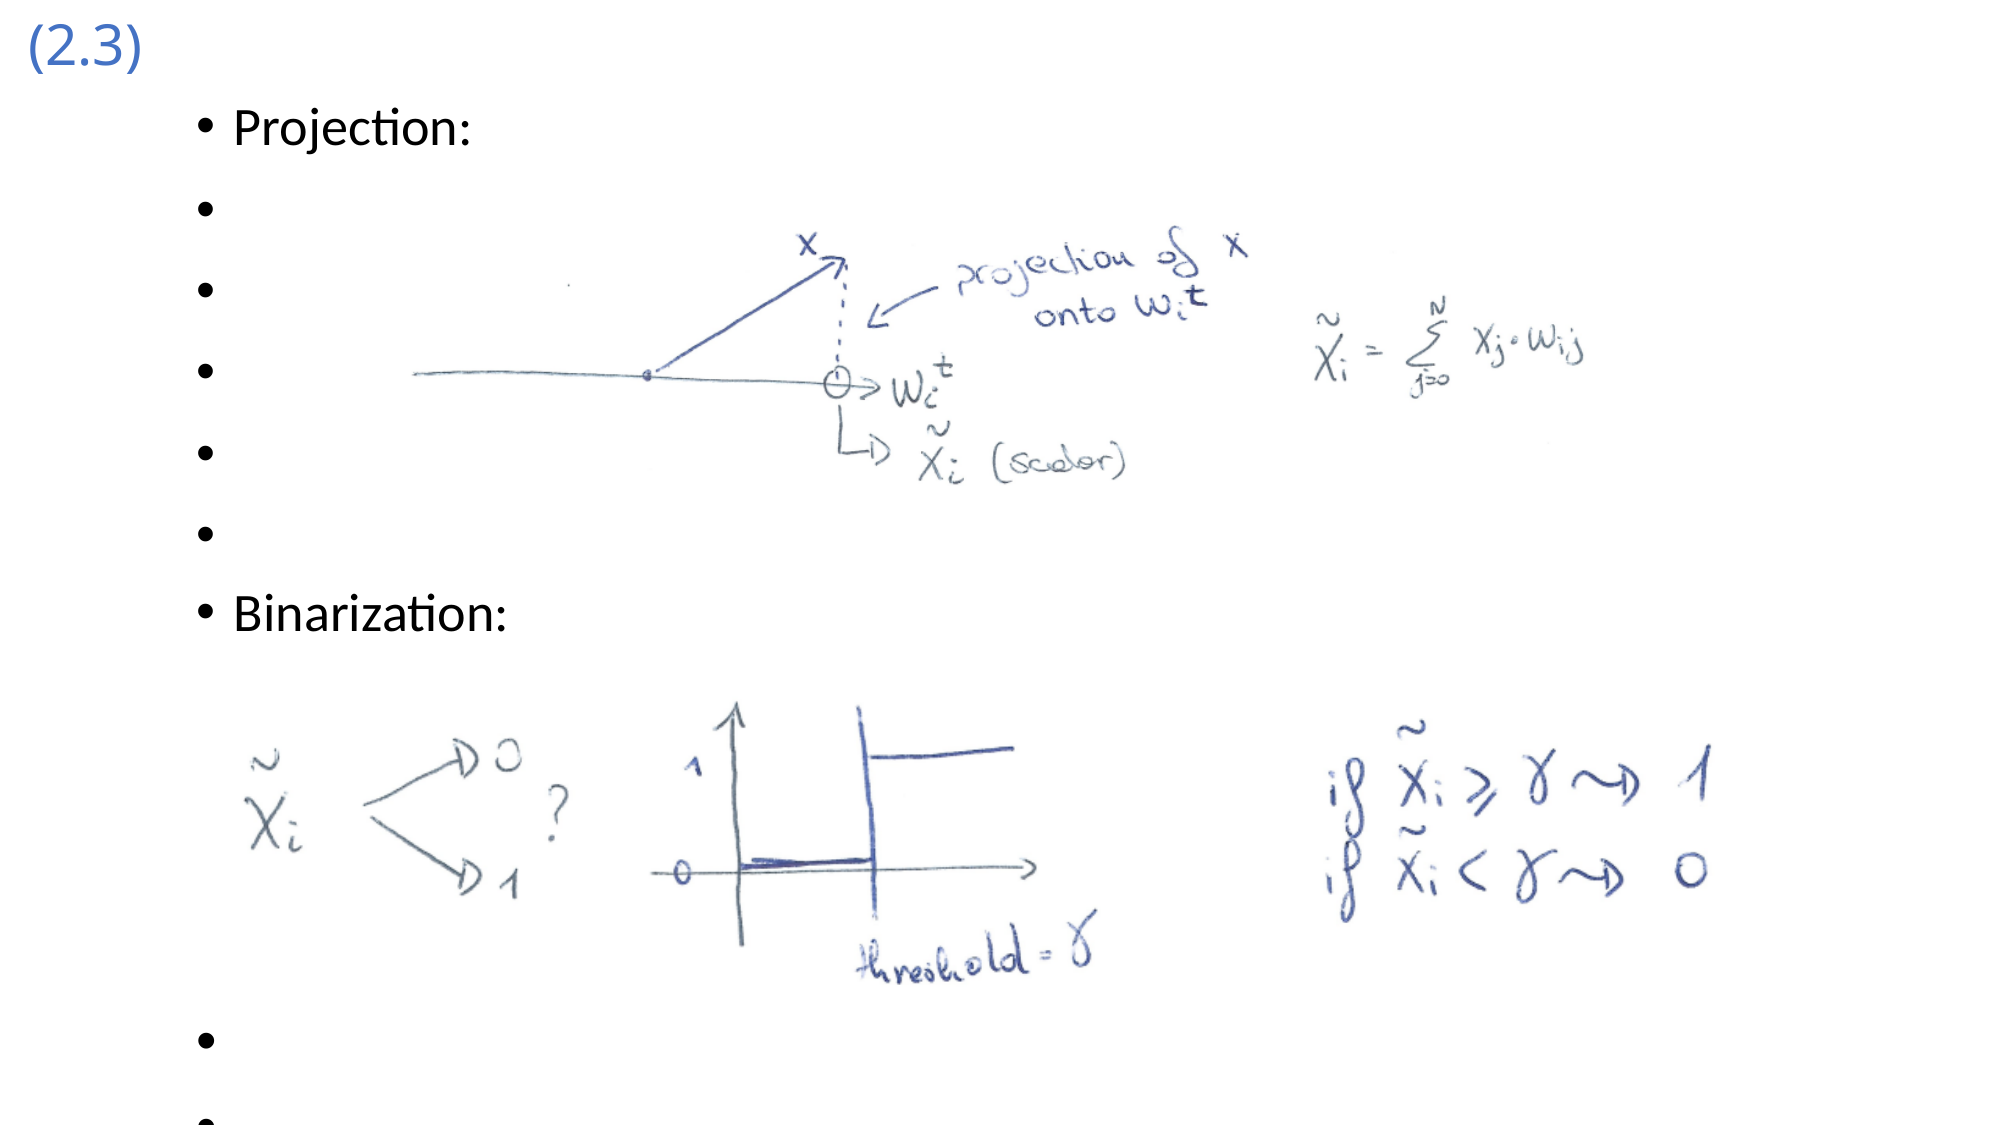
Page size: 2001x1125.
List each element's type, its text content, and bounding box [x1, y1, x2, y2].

list Projection: Binarization: [181, 91, 1819, 864]
picture [368, 169, 1632, 526]
picture [181, 667, 1154, 1021]
title (2.3) [13, 9, 160, 92]
picture [1263, 686, 1755, 956]
